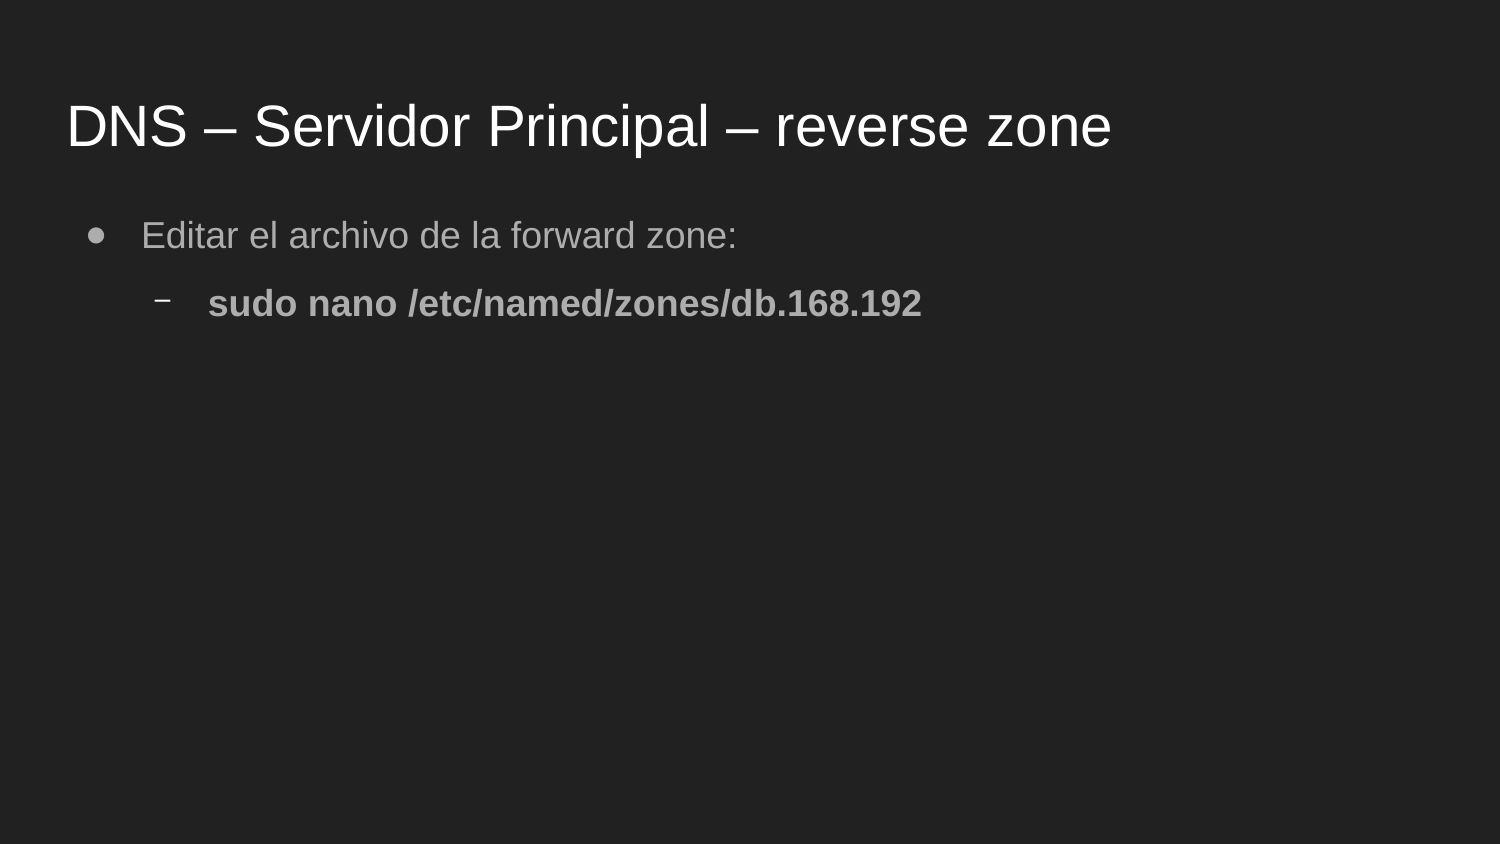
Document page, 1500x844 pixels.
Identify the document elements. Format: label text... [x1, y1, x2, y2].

title DNS – Servidor Principal – reverse zone [51, 72, 1449, 167]
list Editar el archivo de la forward zone: sudo nano /etc/named/zones/db.168.192 [51, 189, 1261, 750]
